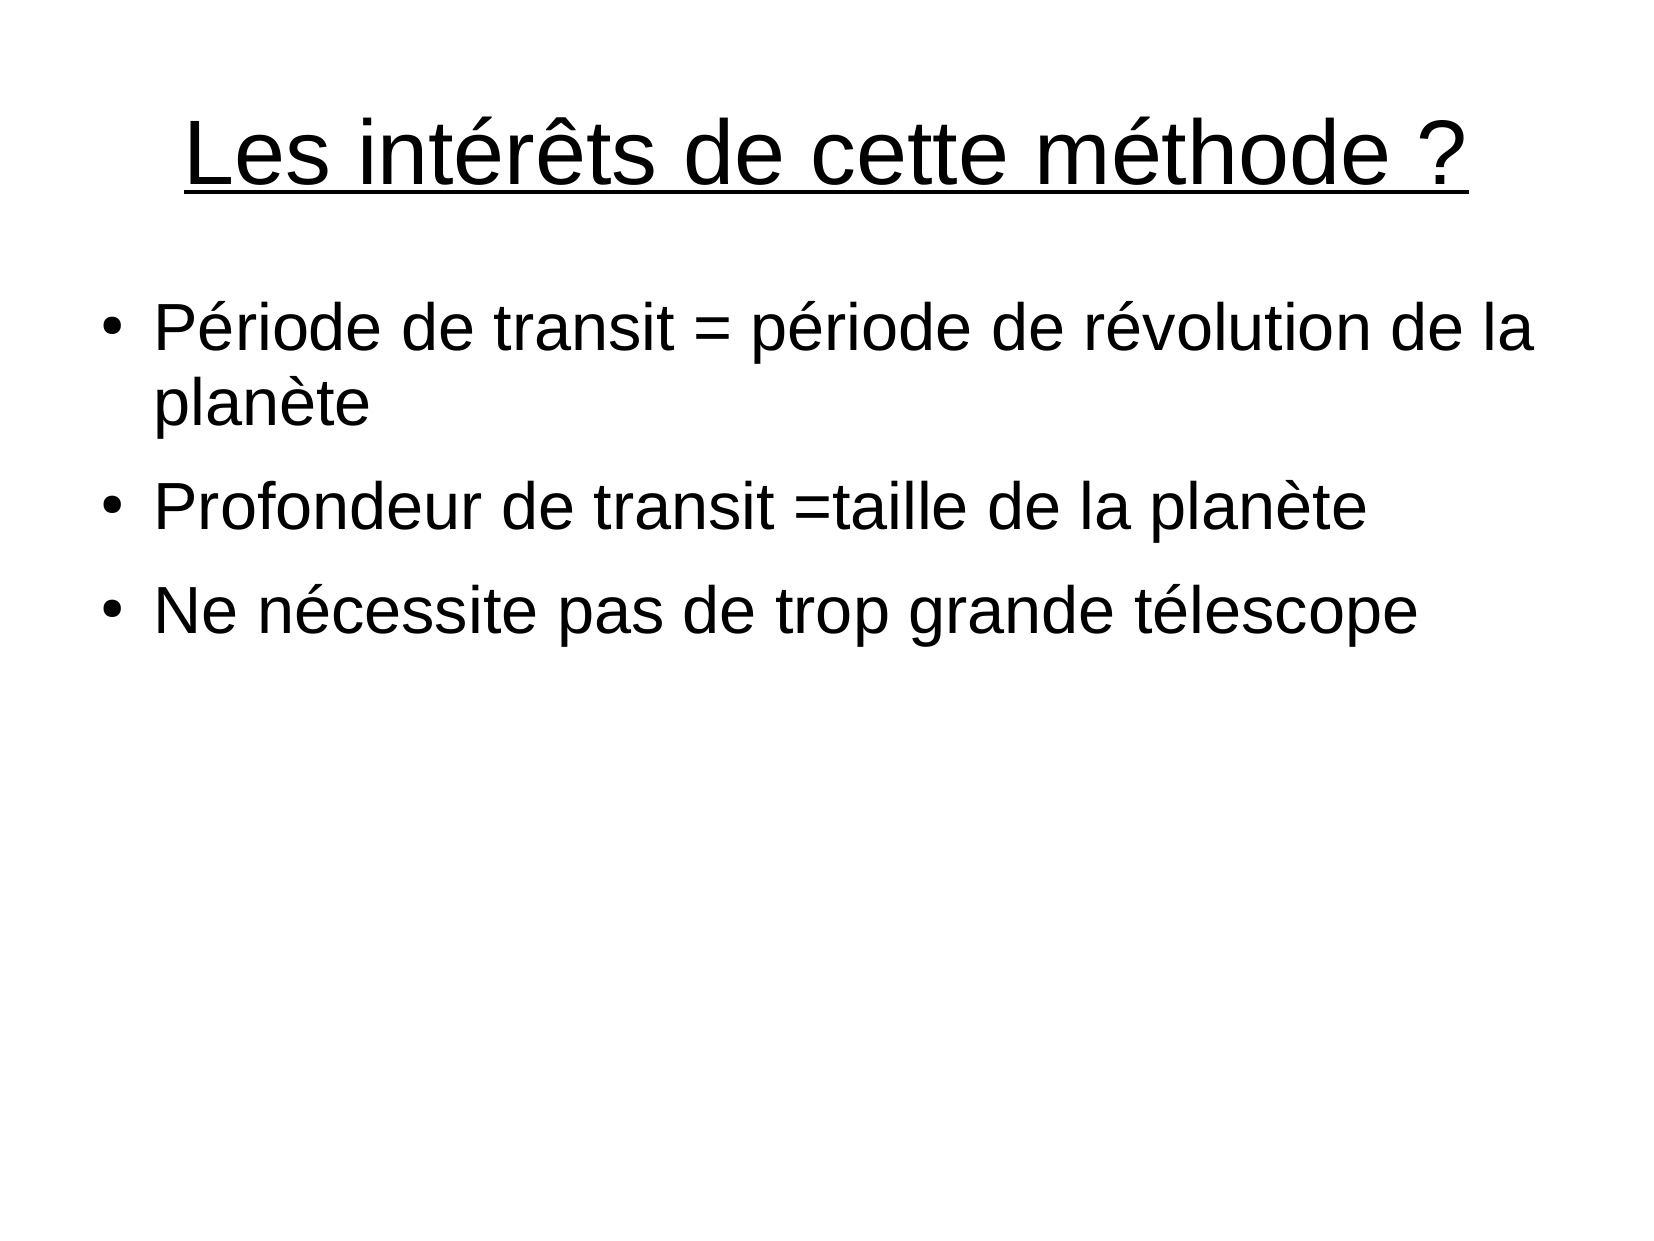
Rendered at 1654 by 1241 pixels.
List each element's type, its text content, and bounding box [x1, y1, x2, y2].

title Les intérêts de cette méthode ? [82, 49, 1571, 257]
list Période de transit = période de révolution de la planète Profondeur de transit =taille de la planète Ne nécessite pas de trop grande télescope [82, 290, 1571, 1109]
